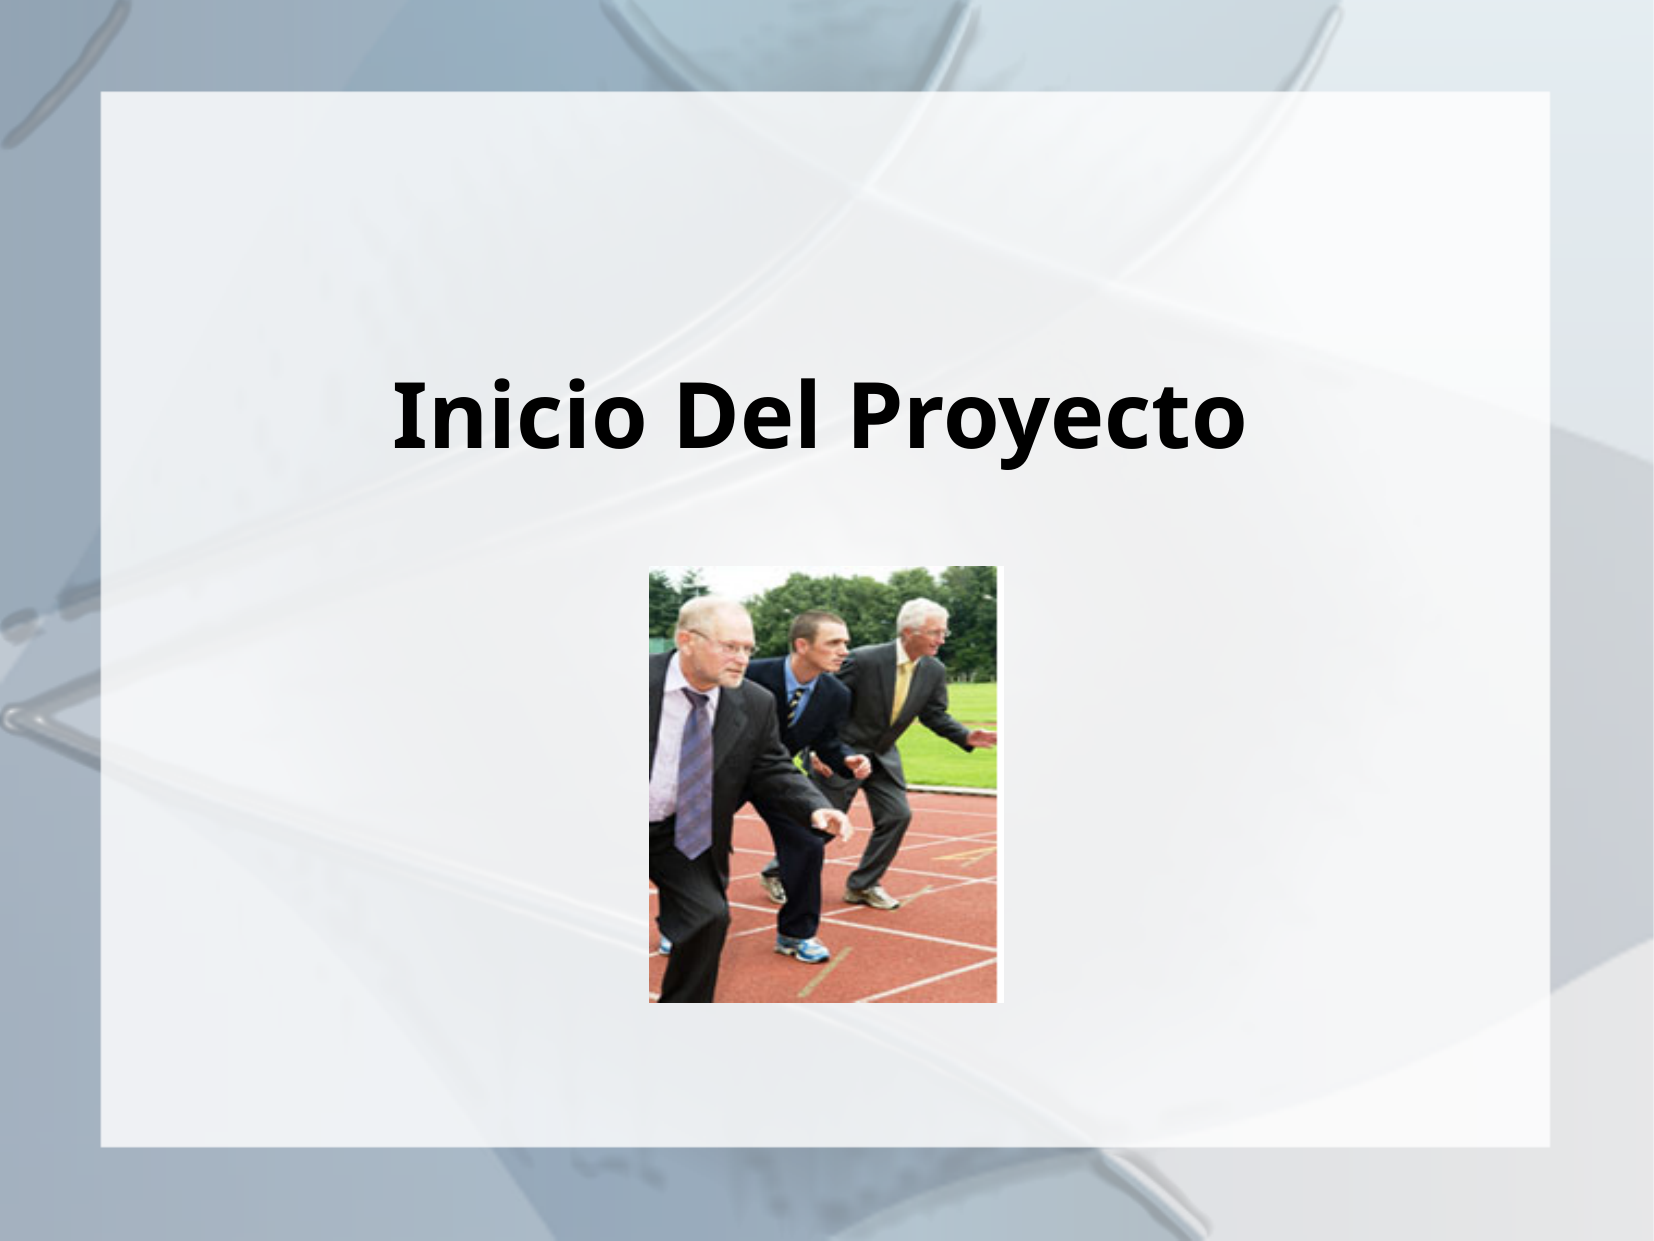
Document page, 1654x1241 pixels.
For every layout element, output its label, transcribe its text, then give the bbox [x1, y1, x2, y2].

picture [0, 0, 1654, 1241]
text_box Inicio Del Proyecto [377, 342, 1406, 485]
